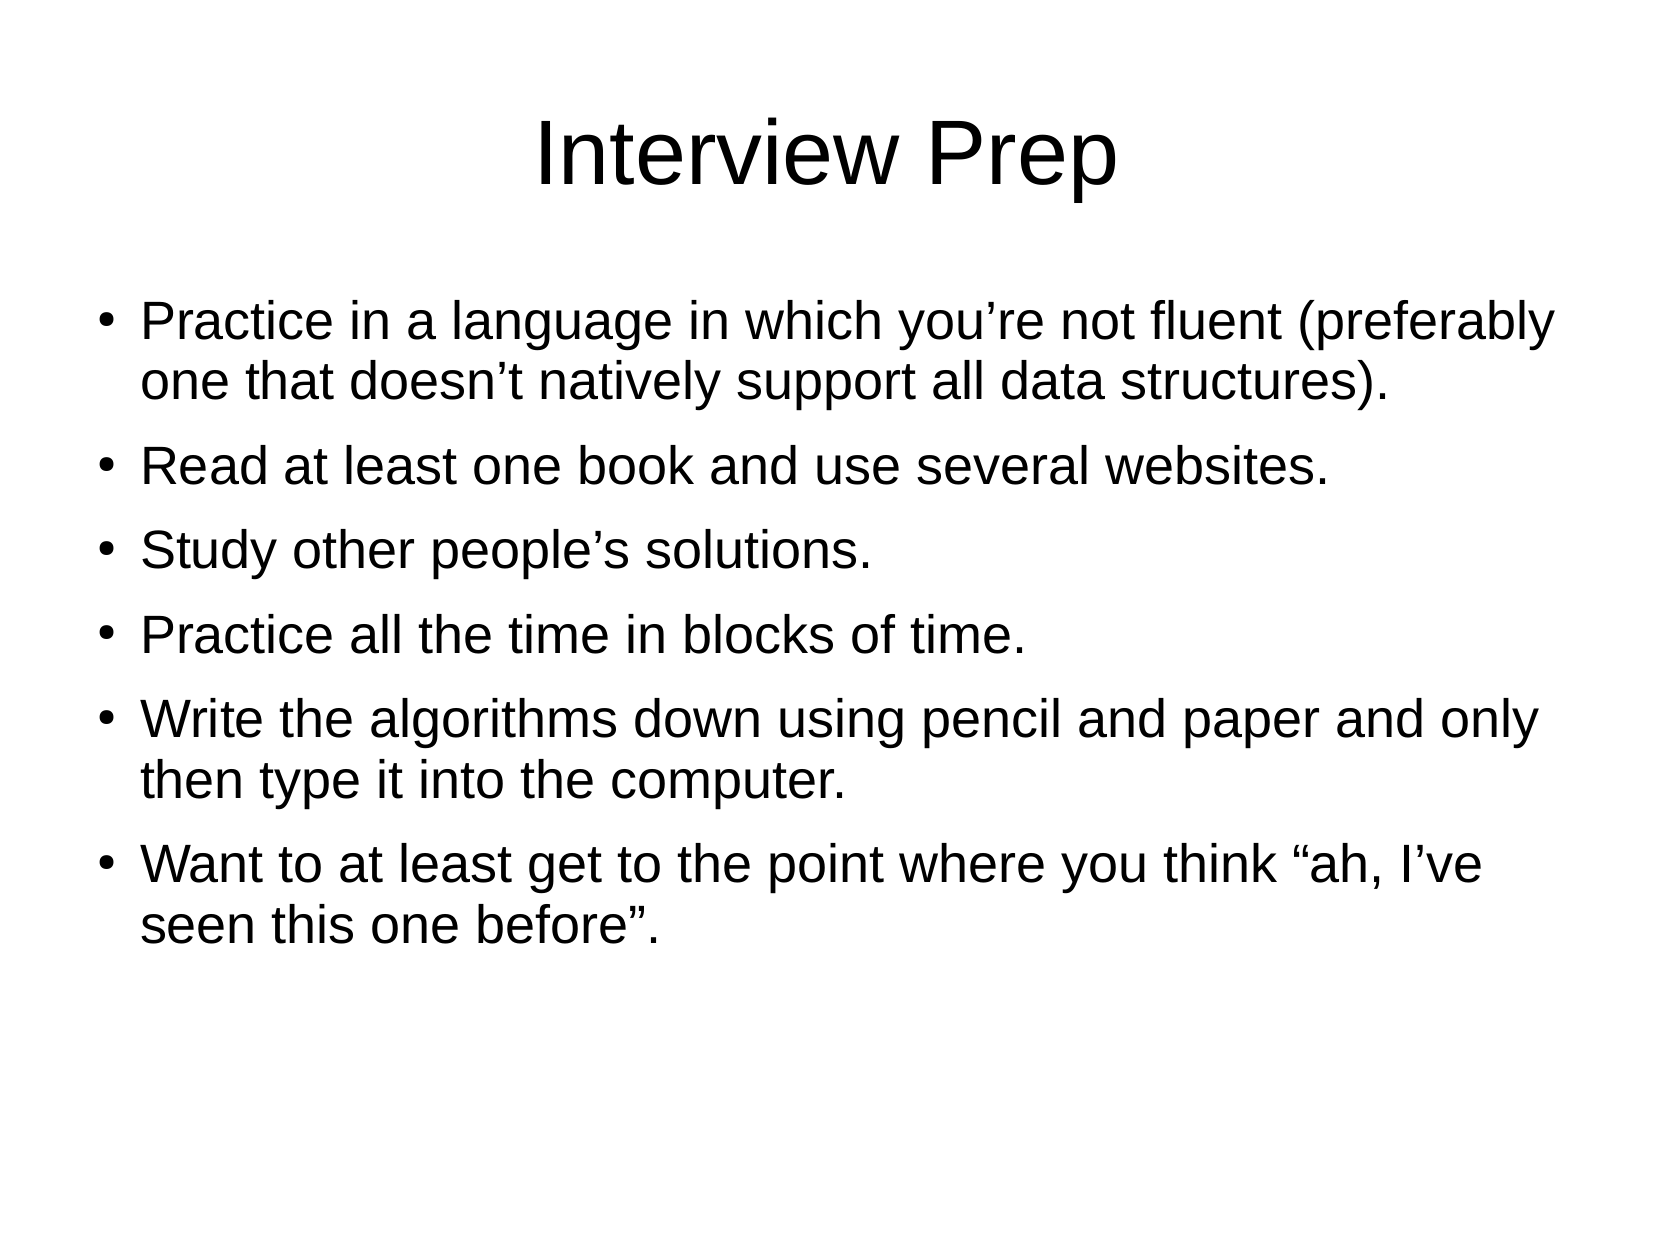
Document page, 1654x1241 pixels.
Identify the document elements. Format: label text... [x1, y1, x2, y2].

list Practice in a language in which you’re not fluent (preferably one that doesn’t natively support all data structures). Read at least one book and use several websites. Study other people’s solutions. Practice all the time in blocks of time. Write the algorithms down using pencil and paper and only then type it into the computer. Want to at least get to the point where you think “ah, I’ve seen this one before”. [82, 290, 1571, 1010]
title Interview Prep [82, 49, 1571, 257]
